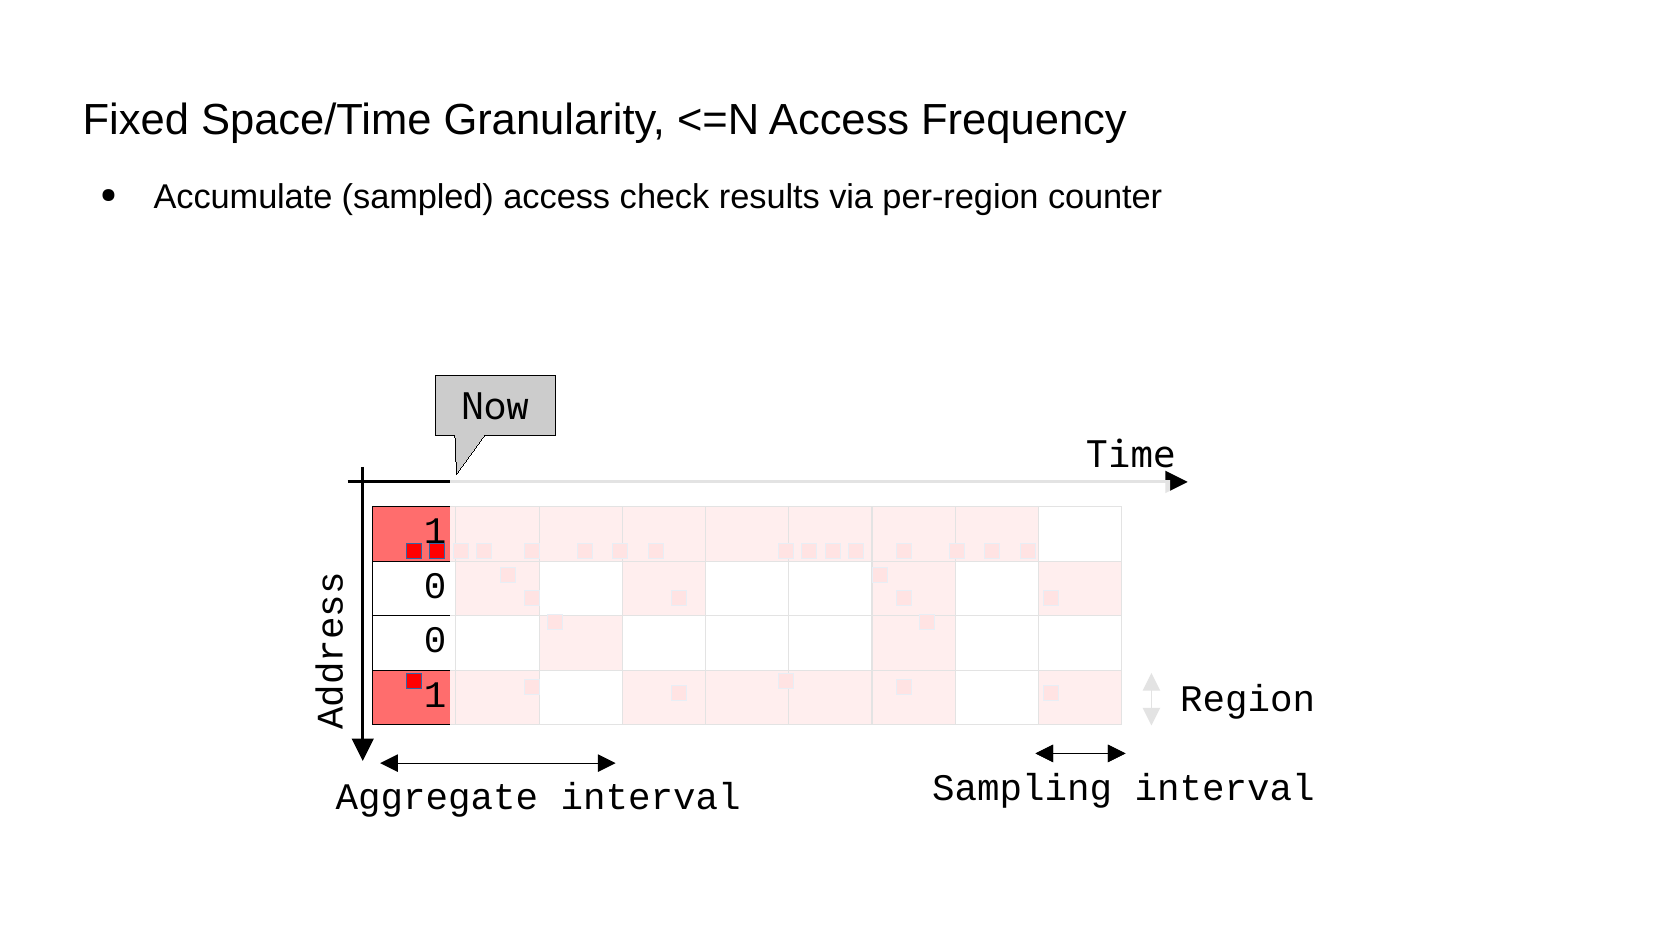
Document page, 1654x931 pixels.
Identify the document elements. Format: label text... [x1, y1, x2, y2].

text_box Address [304, 539, 404, 745]
text_box [450, 480, 1171, 736]
text_box Sampling interval [917, 761, 1330, 819]
text_box [406, 673, 422, 689]
title Fixed Space/Time Granularity, <=N Access Frequency [82, 81, 1571, 157]
text_box Time [1070, 419, 1191, 486]
text_box [429, 543, 445, 559]
text_box Region [1171, 672, 1331, 731]
list Accumulate (sampled) access check results via per-region counter [82, 177, 1571, 833]
table_cell 0 [404, 562, 450, 615]
table_cell 0 [404, 616, 450, 670]
text_box Aggregate interval [320, 771, 756, 829]
table_header 1 [373, 507, 450, 561]
text_box [406, 543, 422, 559]
text_box Now [435, 375, 556, 475]
table_cell 1 [404, 671, 450, 724]
